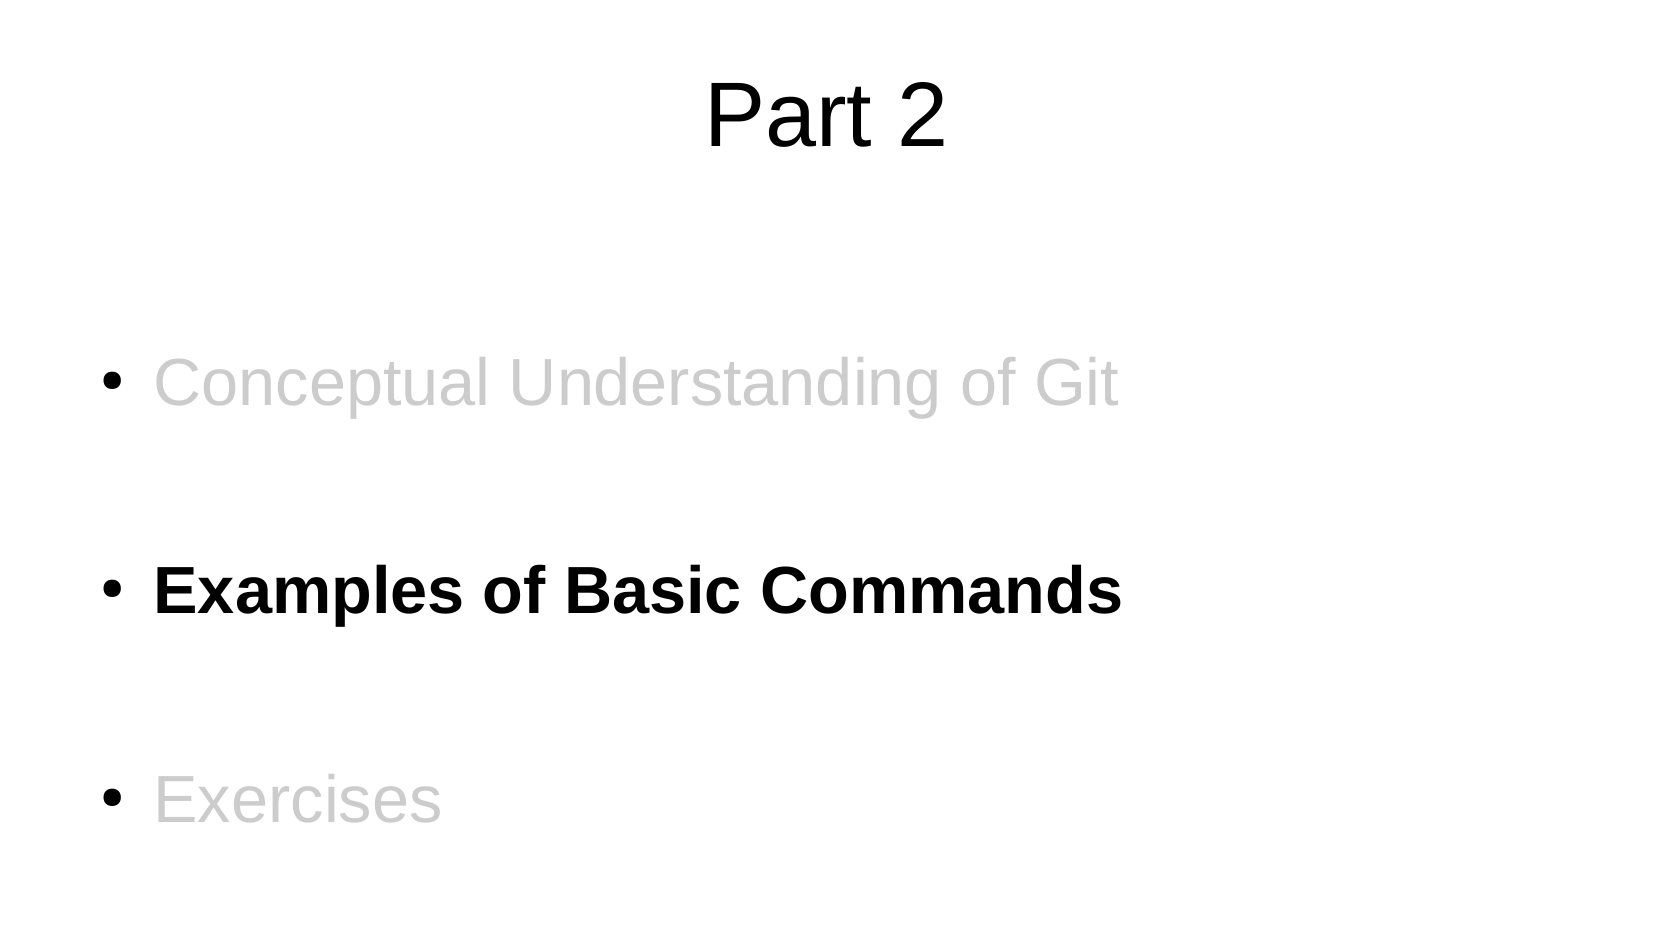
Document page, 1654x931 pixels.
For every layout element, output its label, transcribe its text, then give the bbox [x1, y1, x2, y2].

list Conceptual Understanding of Git Examples of Basic Commands Exercises [82, 240, 1571, 856]
title Part 2 [82, 37, 1571, 193]
